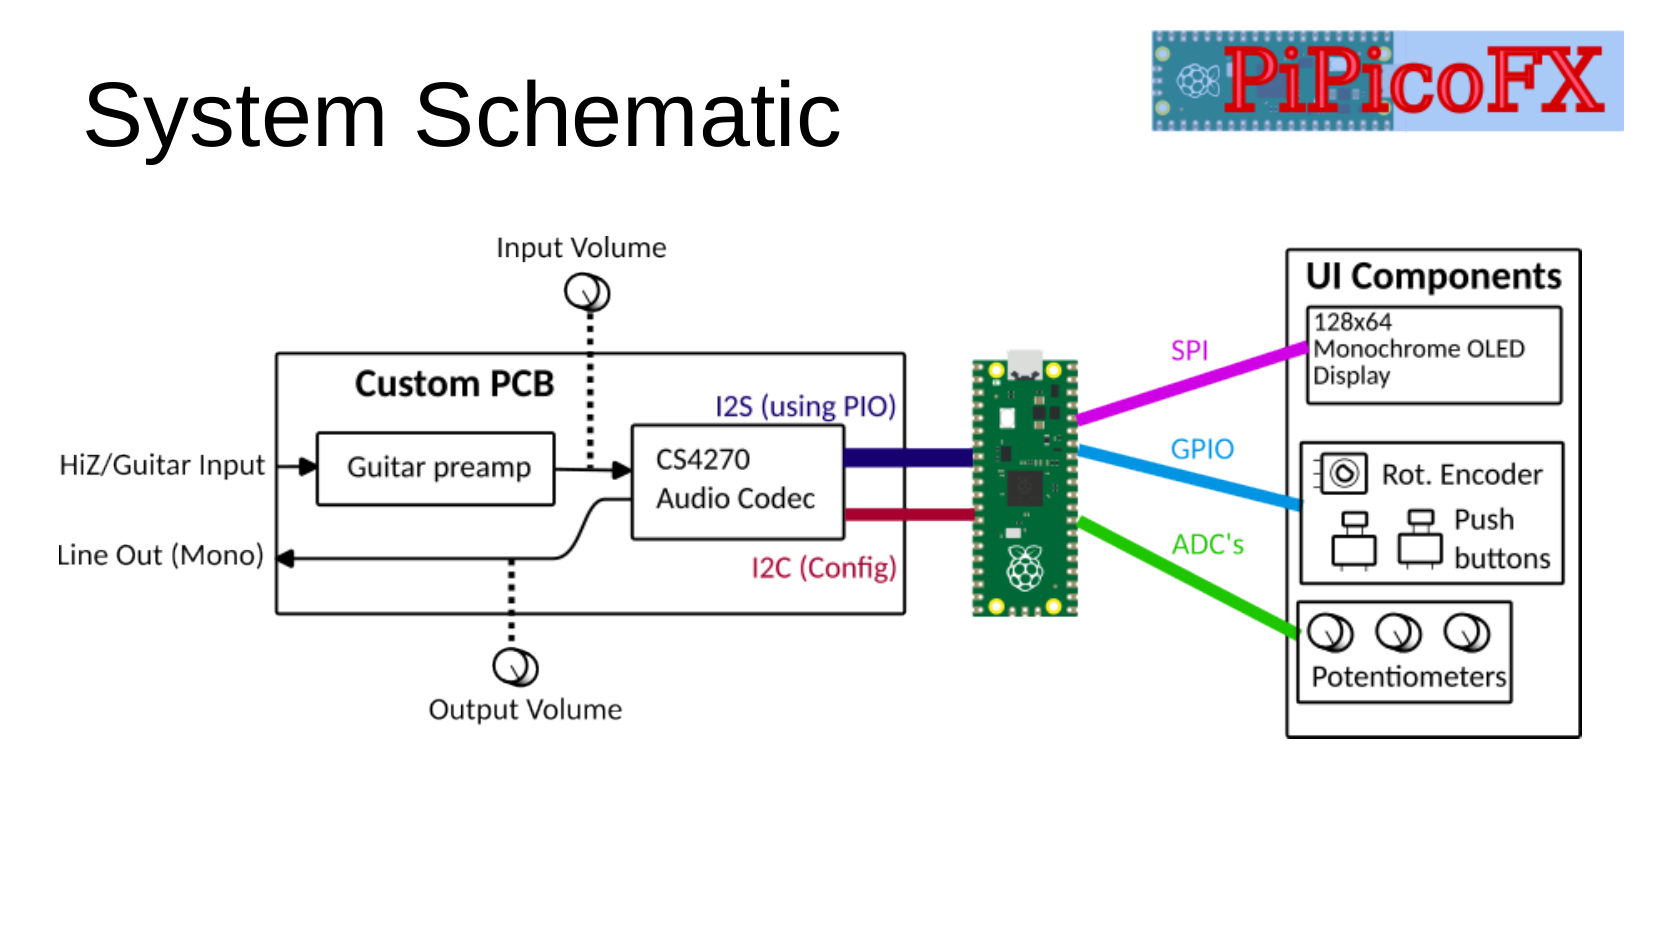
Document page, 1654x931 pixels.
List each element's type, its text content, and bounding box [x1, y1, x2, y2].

title System Schematic [82, 37, 1571, 193]
picture [59, 236, 1582, 739]
picture [1151, 29, 1624, 133]
